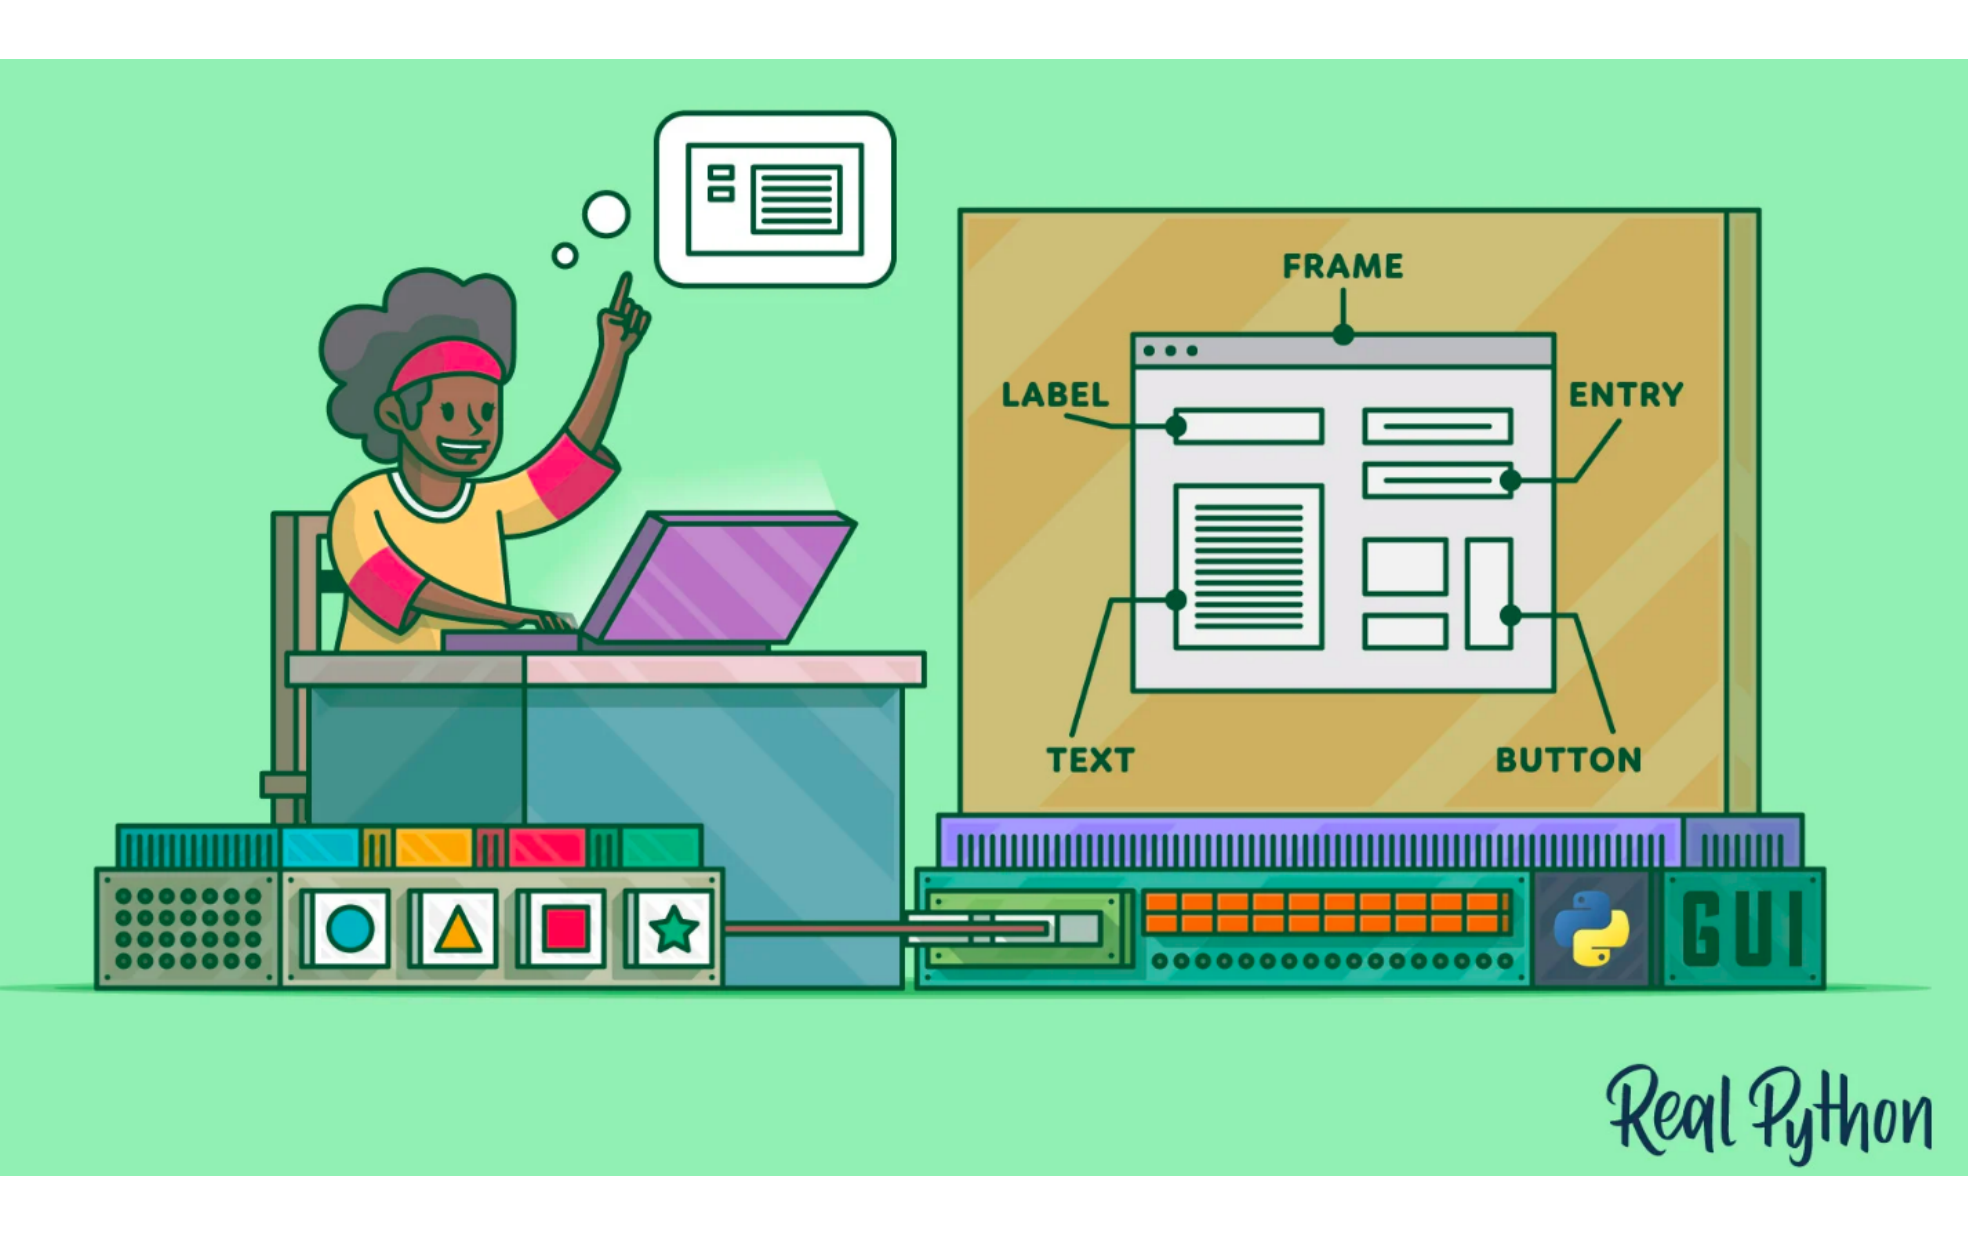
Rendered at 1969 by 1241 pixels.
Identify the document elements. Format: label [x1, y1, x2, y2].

picture [0, 59, 1968, 1176]
